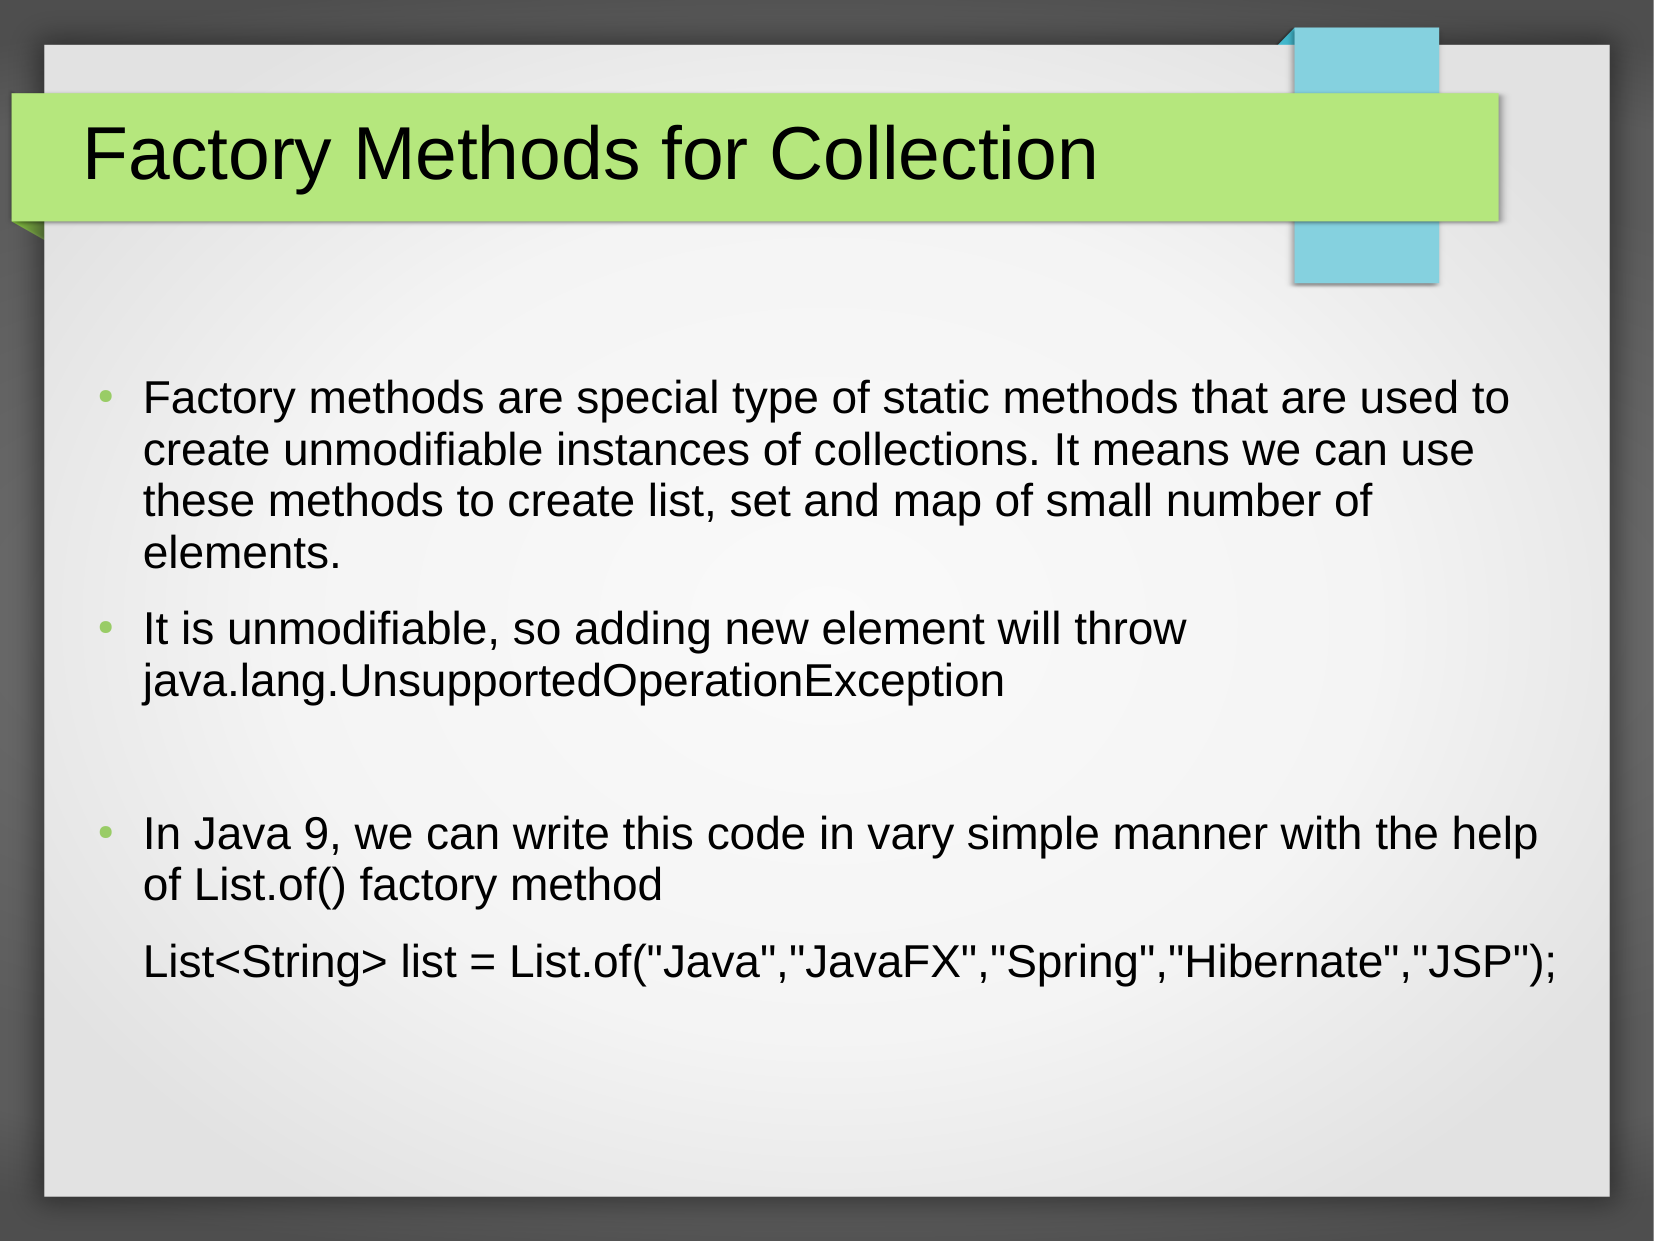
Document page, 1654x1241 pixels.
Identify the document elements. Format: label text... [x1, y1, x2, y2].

list Factory methods are special type of static methods that are used to create unmodifiable instances of collections. It means we can use these methods to create list, set and map of small number of elements. It is unmodifiable, so adding new element will throw java.lang.UnsupportedOperationException In Java 9, we can write this code in vary simple manner with the help of List.of() factory method List<String> list = List.of("Java","JavaFX","Spring","Hibernate","JSP"); [82, 295, 1571, 1015]
picture [0, 0, 1654, 1241]
title Factory Methods for Collection [82, 94, 1264, 213]
